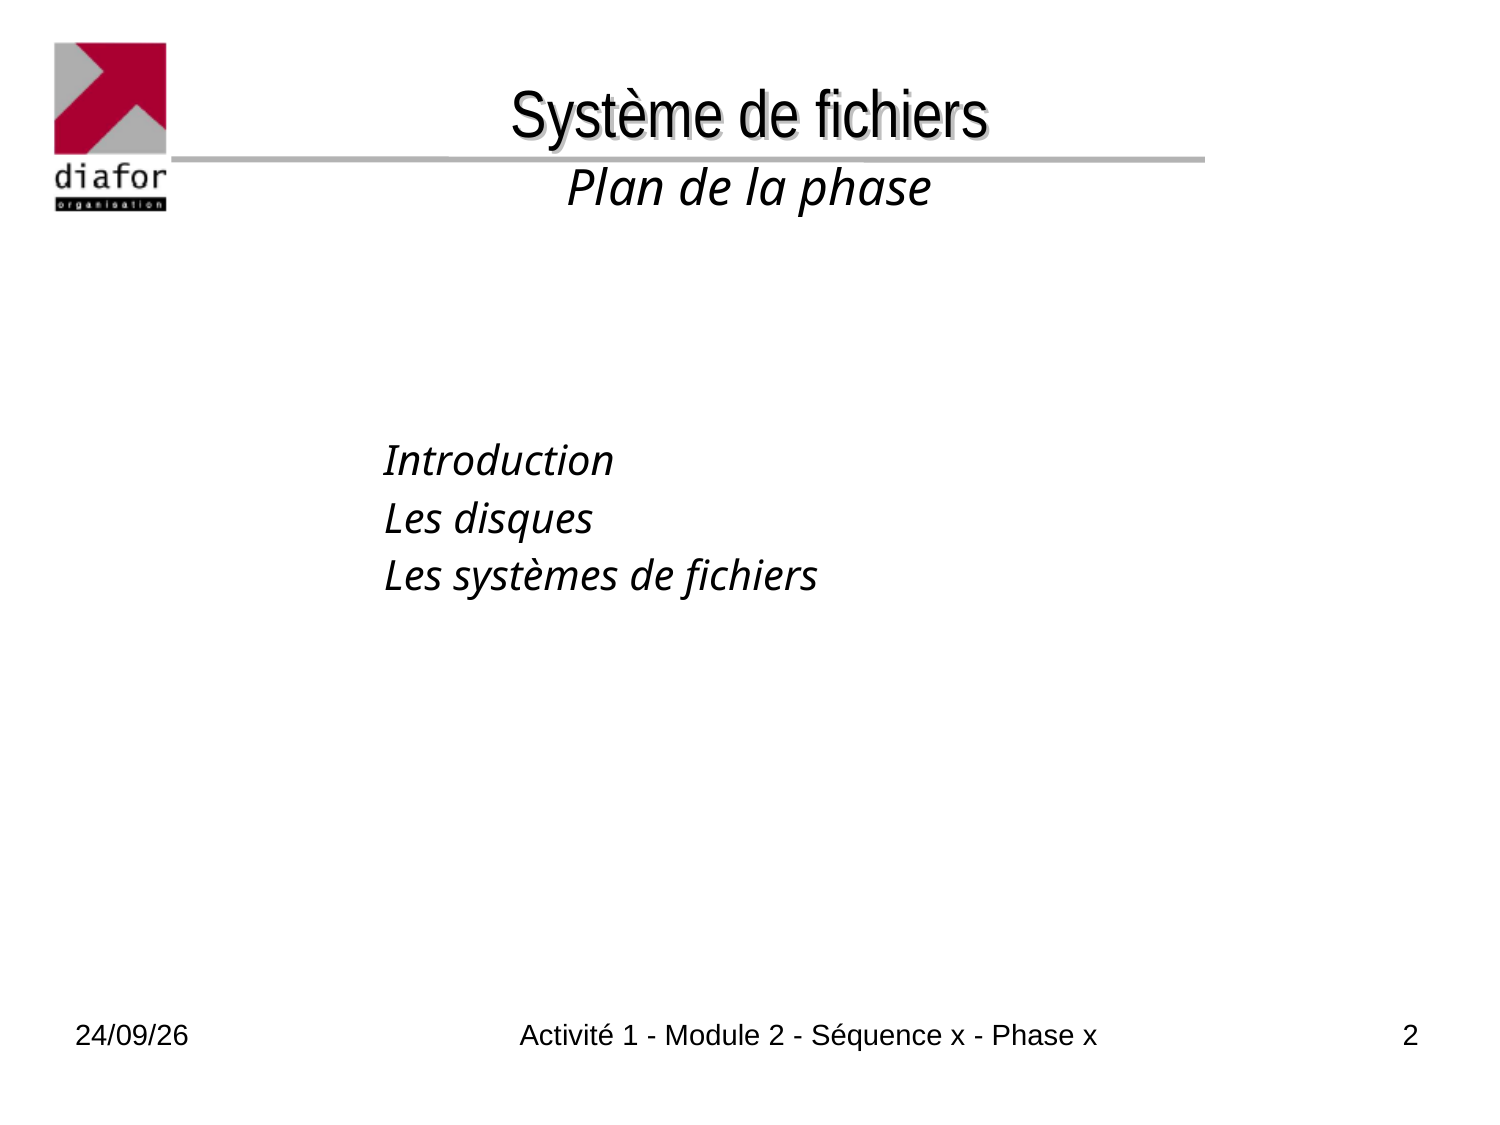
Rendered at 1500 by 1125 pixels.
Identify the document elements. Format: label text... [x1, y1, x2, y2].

title Système de fichiers Plan de la phase [75, 45, 1426, 250]
list Introduction Les disques Les systèmes de fichiers [383, 440, 1300, 810]
picture [53, 42, 168, 213]
